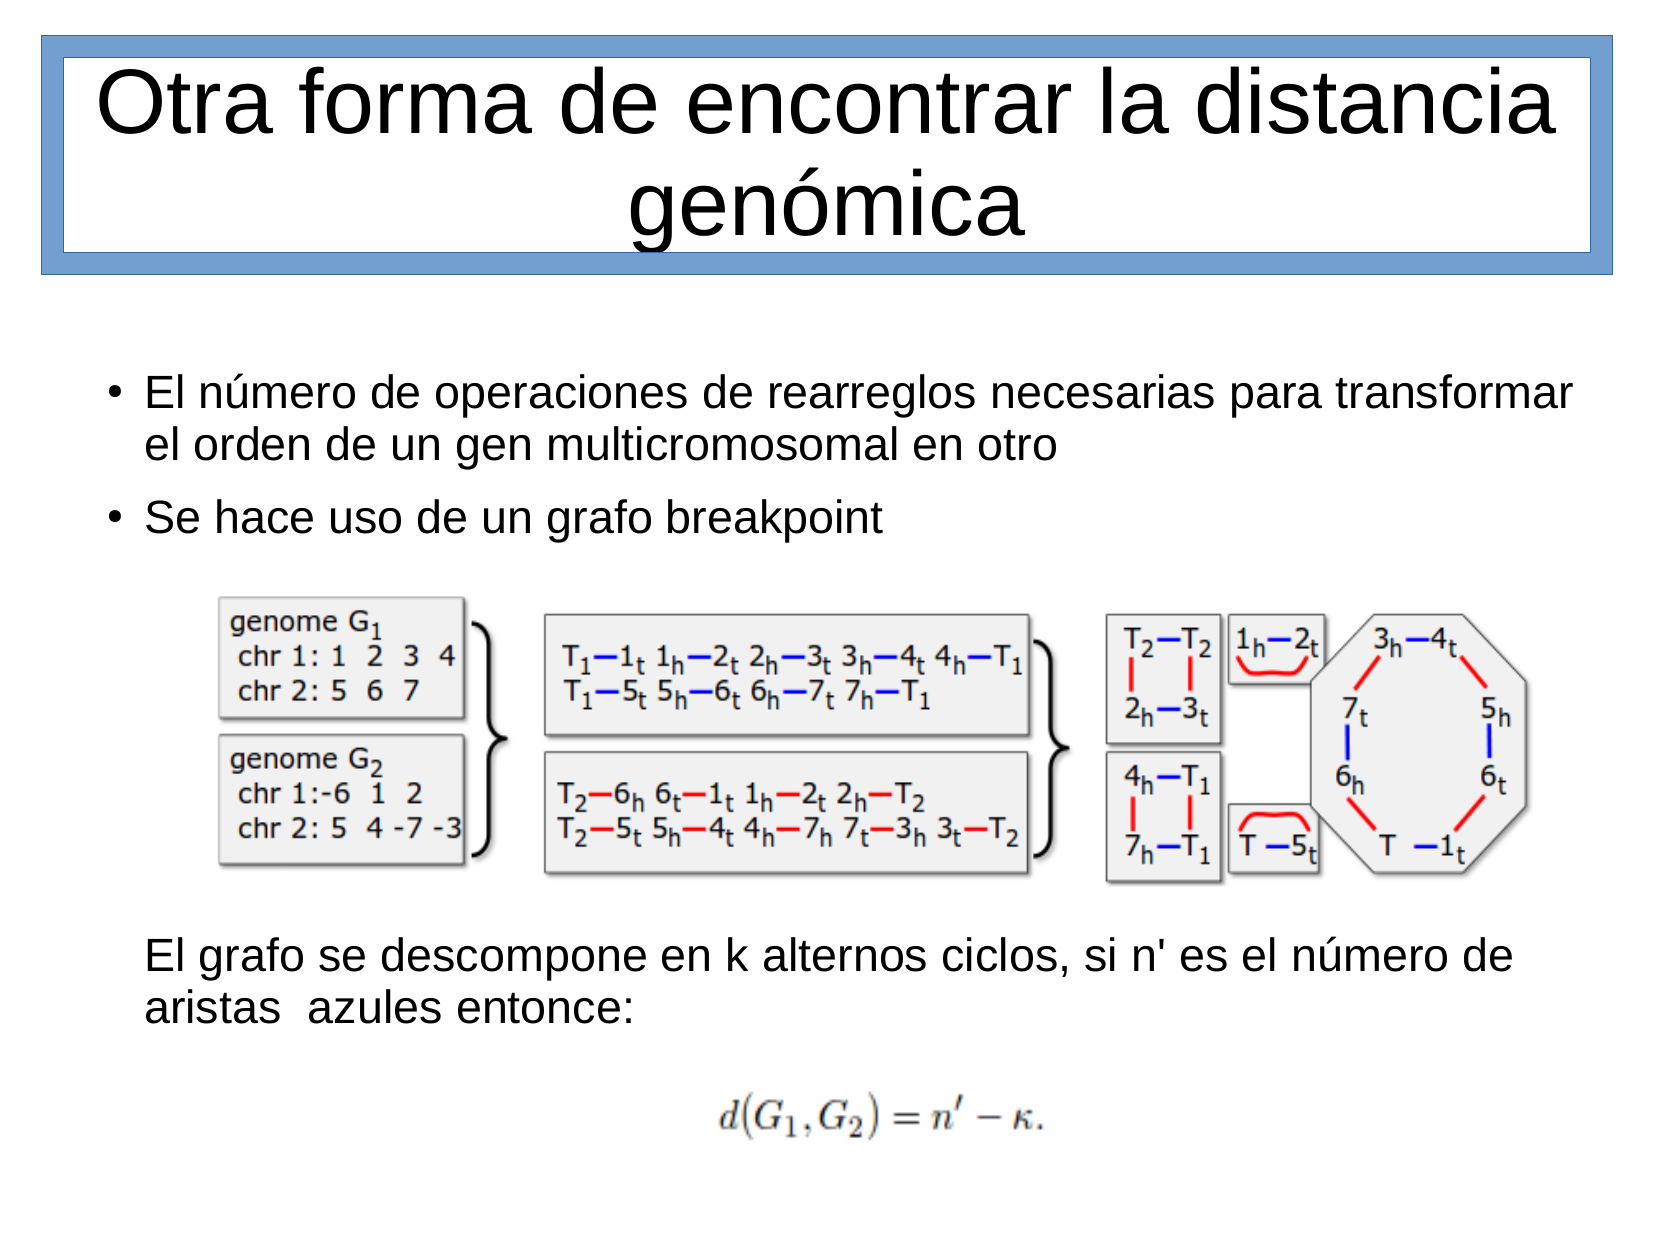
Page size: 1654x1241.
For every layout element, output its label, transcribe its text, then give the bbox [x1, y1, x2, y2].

picture [187, 555, 1536, 934]
text_box [41, 35, 1613, 275]
title Otra forma de encontrar la distancia genómica [82, 58, 1571, 252]
list El número de operaciones de rearreglos necesarias para transformar el orden de un gen multicromosomal en otro Se hace uso de un grafo breakpoint El grafo se descompone en k alternos ciclos, si n' es el número de aristas azules entonce: [94, 366, 1583, 1040]
picture [694, 1074, 1063, 1162]
